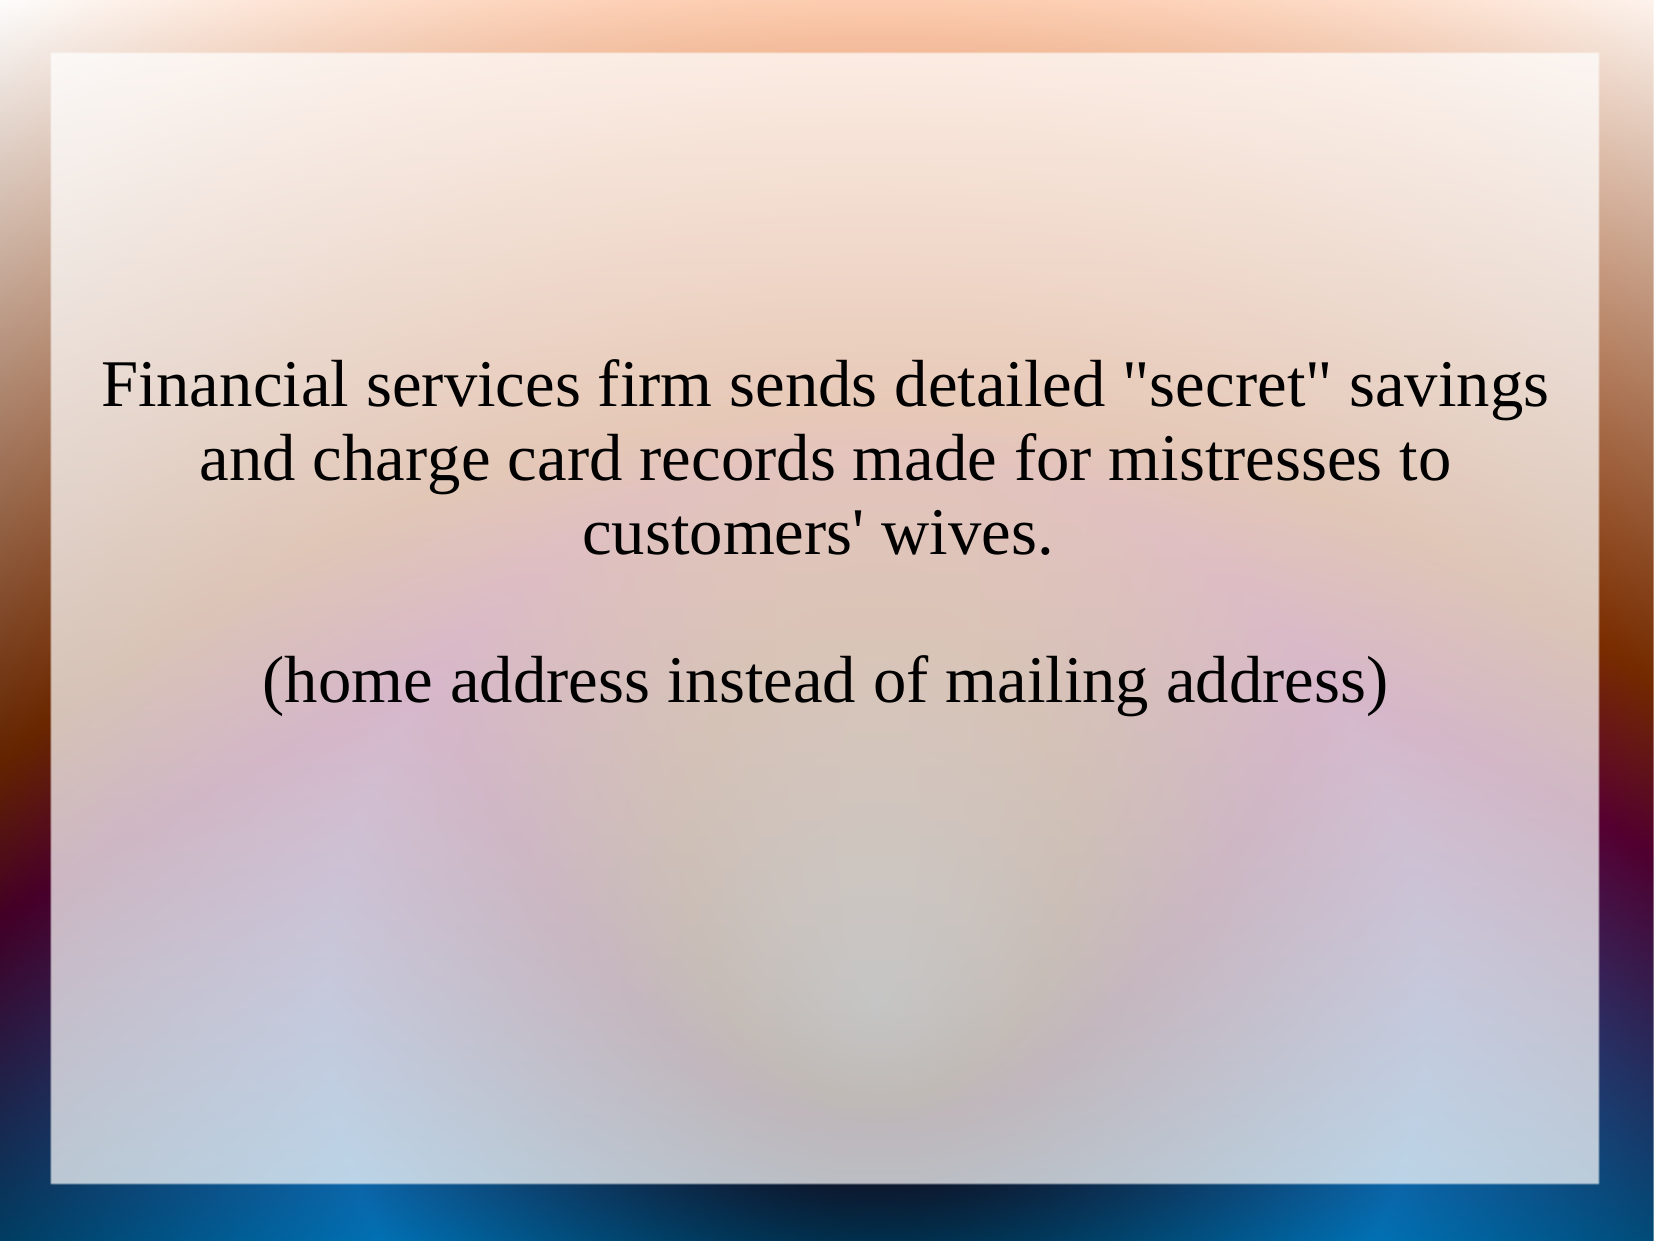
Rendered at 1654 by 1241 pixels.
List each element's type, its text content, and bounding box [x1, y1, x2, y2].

picture [0, 0, 1654, 1241]
subtitle Financial services firm sends detailed "secret" savings and charge card records made for mistresses to customers' wives. (home address instead of mailing address) [82, 55, 1571, 1010]
